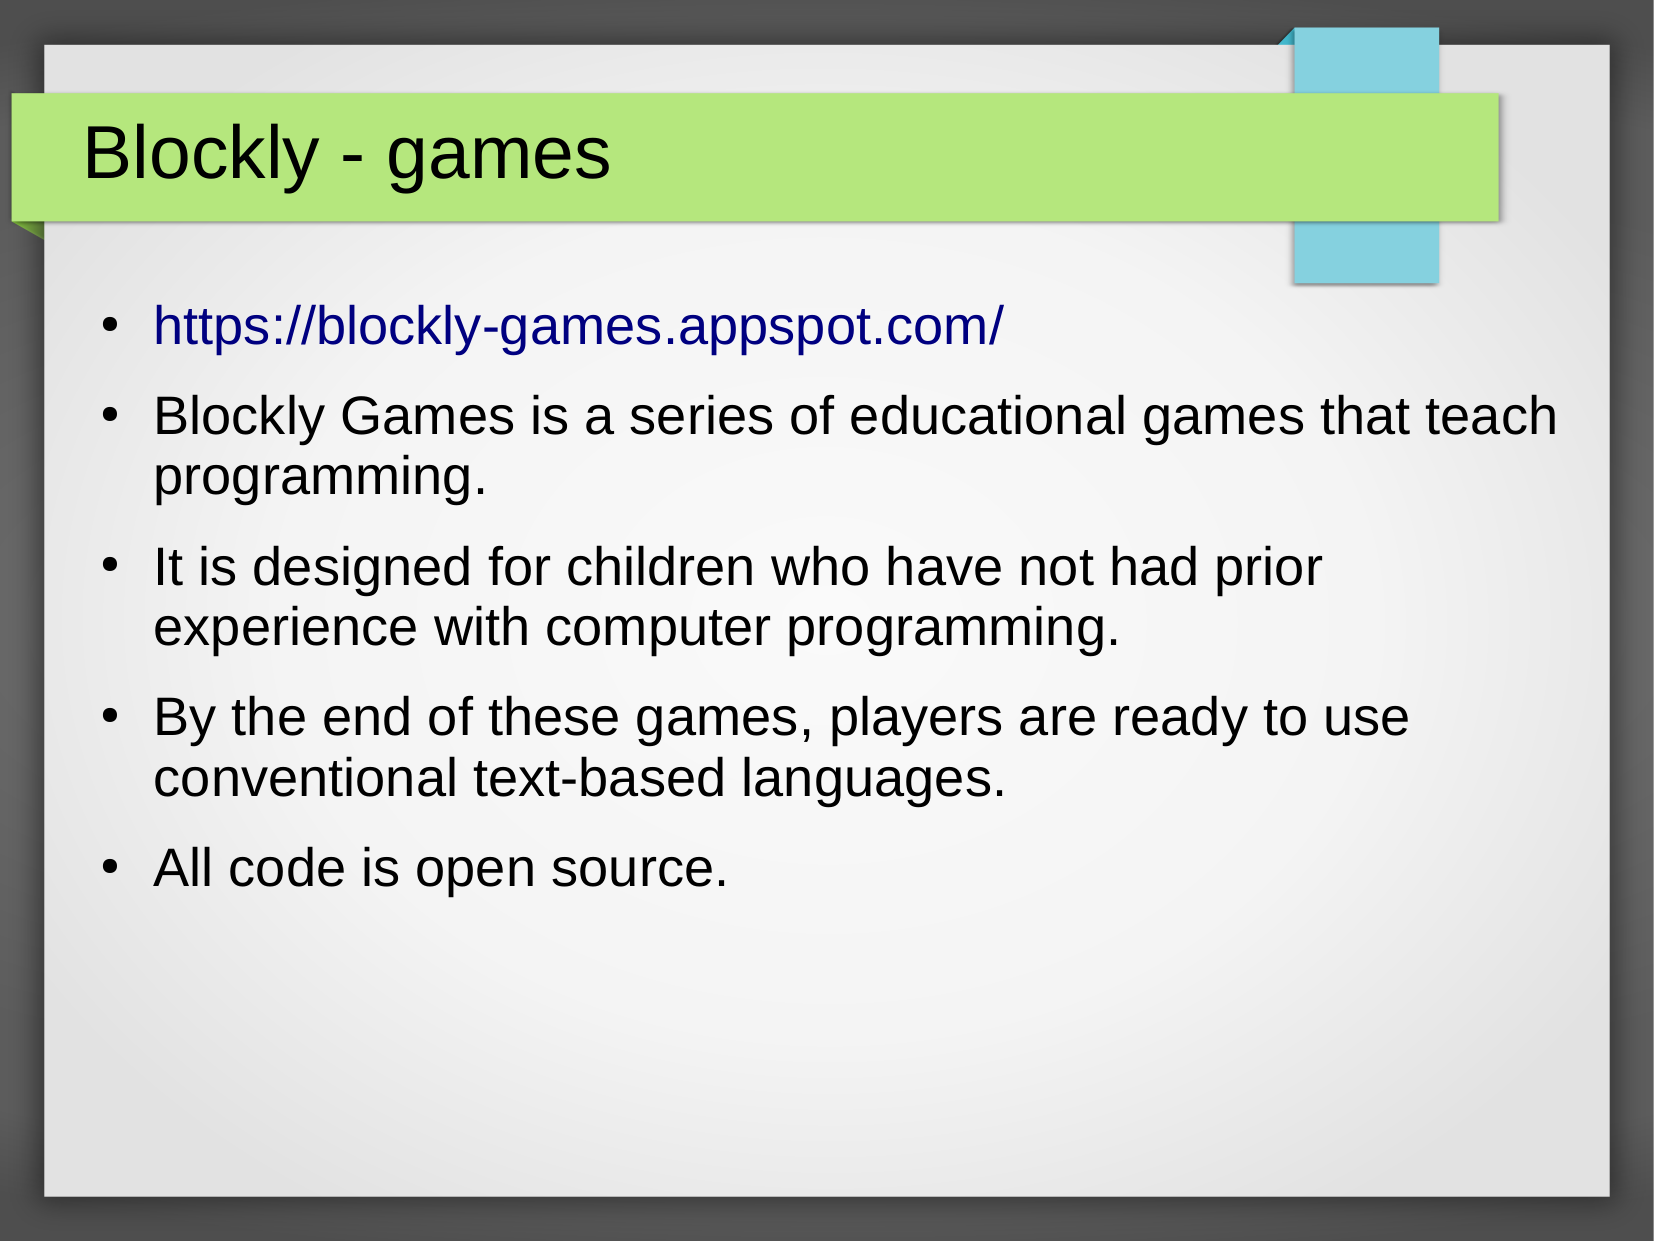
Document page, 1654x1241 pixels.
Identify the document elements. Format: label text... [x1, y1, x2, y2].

title Blockly - games [82, 49, 1571, 257]
list https://blockly-games.appspot.com/ Blockly Games is a series of educational games that teach programming. It is designed for children who have not had prior experience with computer programming. By the end of these games, players are ready to use conventional text-based languages. All code is open source. [82, 295, 1571, 1015]
picture [0, 0, 1654, 1241]
